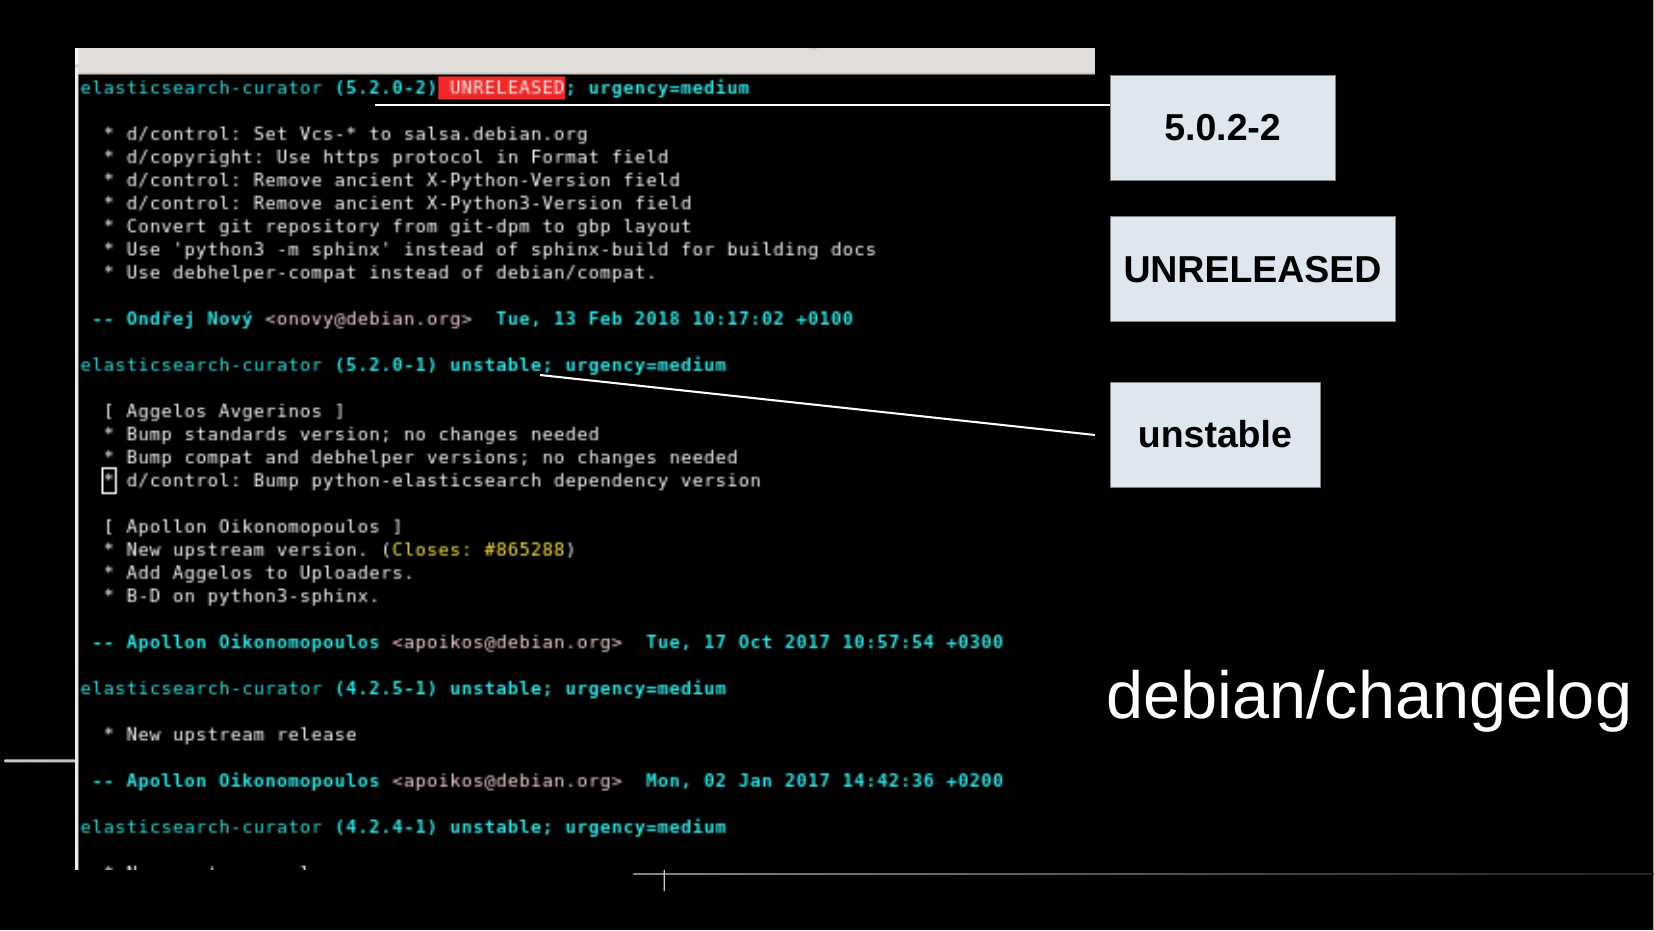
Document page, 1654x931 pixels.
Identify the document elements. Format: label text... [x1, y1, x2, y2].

text_box debian/changelog [1091, 651, 1650, 741]
text_box UNRELEASED [1110, 216, 1396, 322]
picture [75, 48, 1095, 871]
text_box unstable [1110, 382, 1321, 488]
text_box 5.0.2-2 [1110, 75, 1336, 181]
